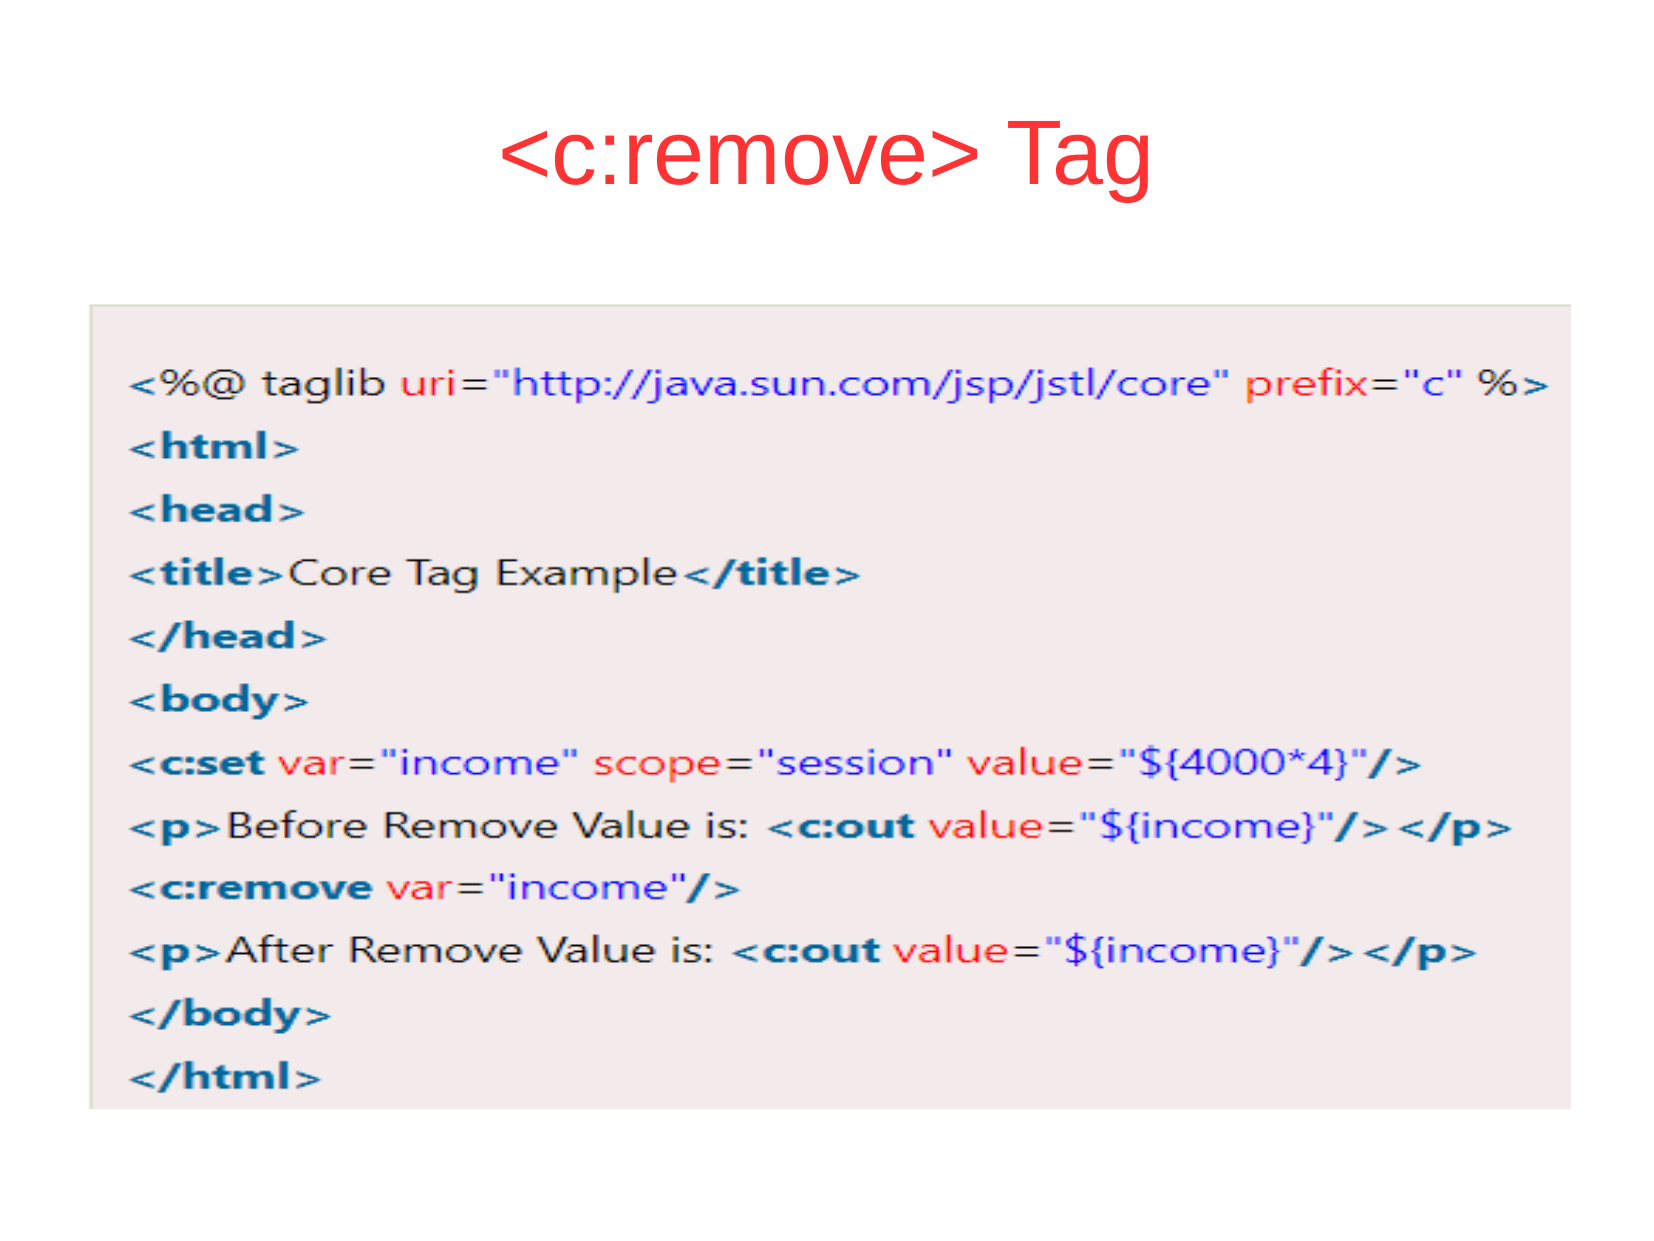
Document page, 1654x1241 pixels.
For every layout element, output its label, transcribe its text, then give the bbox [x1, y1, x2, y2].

picture [82, 299, 1571, 1109]
title <c:remove> Tag [82, 49, 1571, 257]
